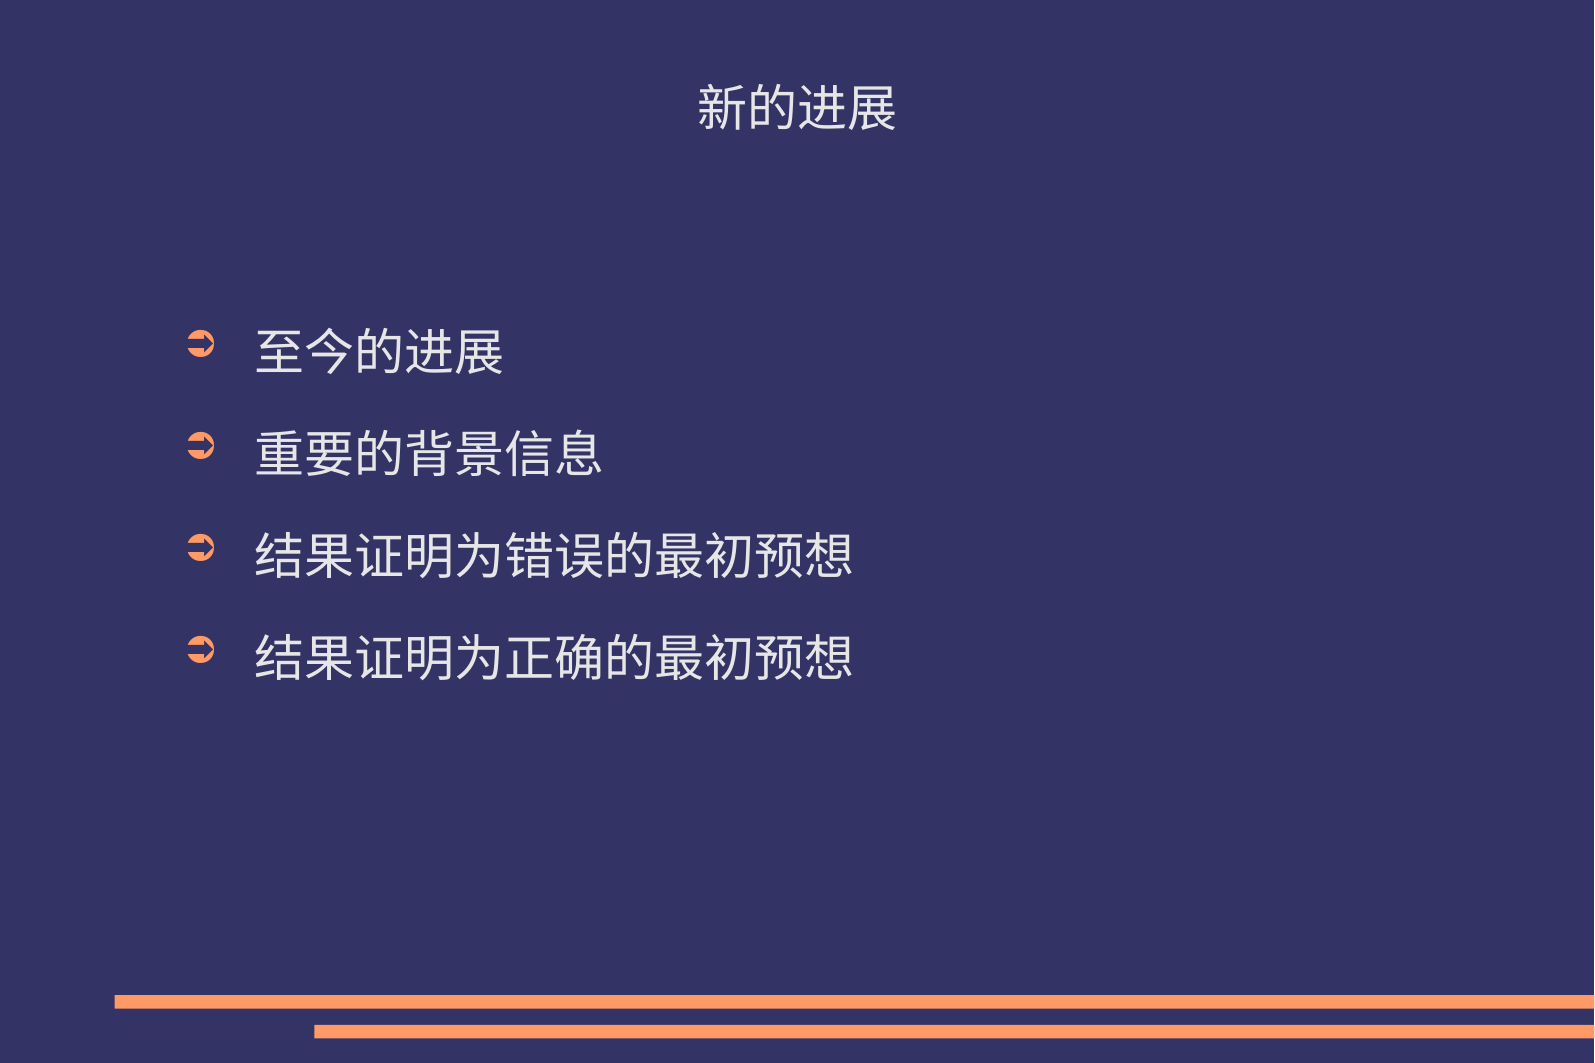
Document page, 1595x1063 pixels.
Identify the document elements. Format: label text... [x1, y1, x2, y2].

title 新的进展 [117, 16, 1479, 194]
list 至今的进展 重要的背景信息 结果证明为错误的最初预想 结果证明为正确的最初预想 [172, 312, 1514, 983]
